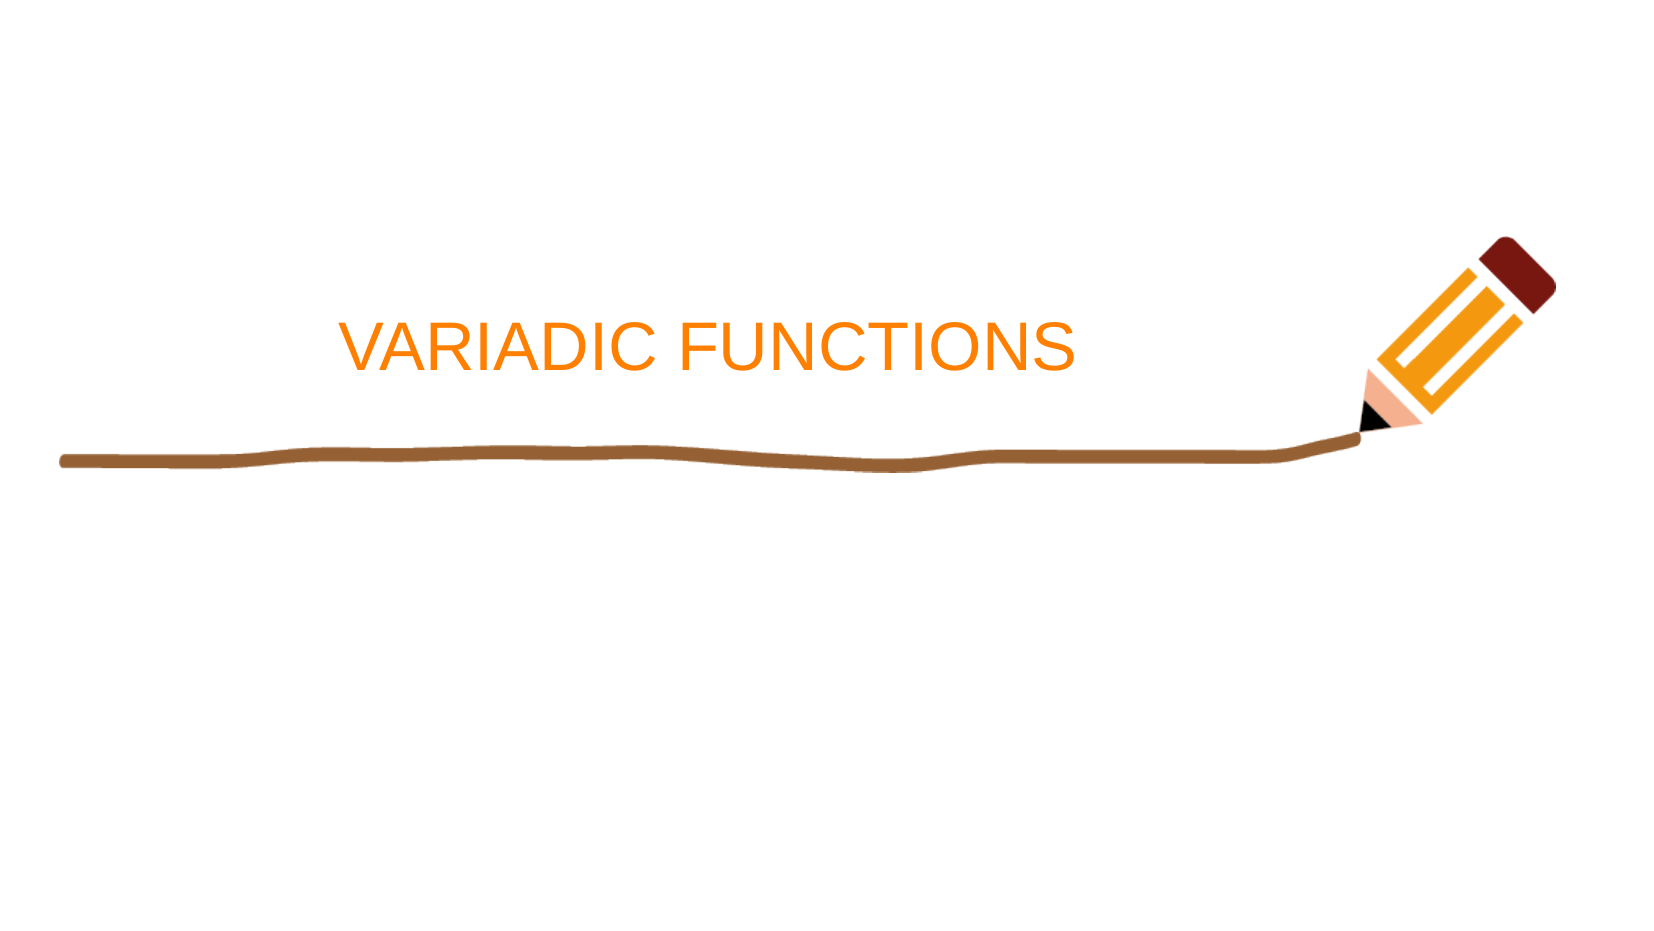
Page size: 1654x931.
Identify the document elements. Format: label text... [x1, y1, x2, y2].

picture [59, 236, 1556, 473]
title VARIADIC FUNCTIONS [88, 265, 1329, 429]
